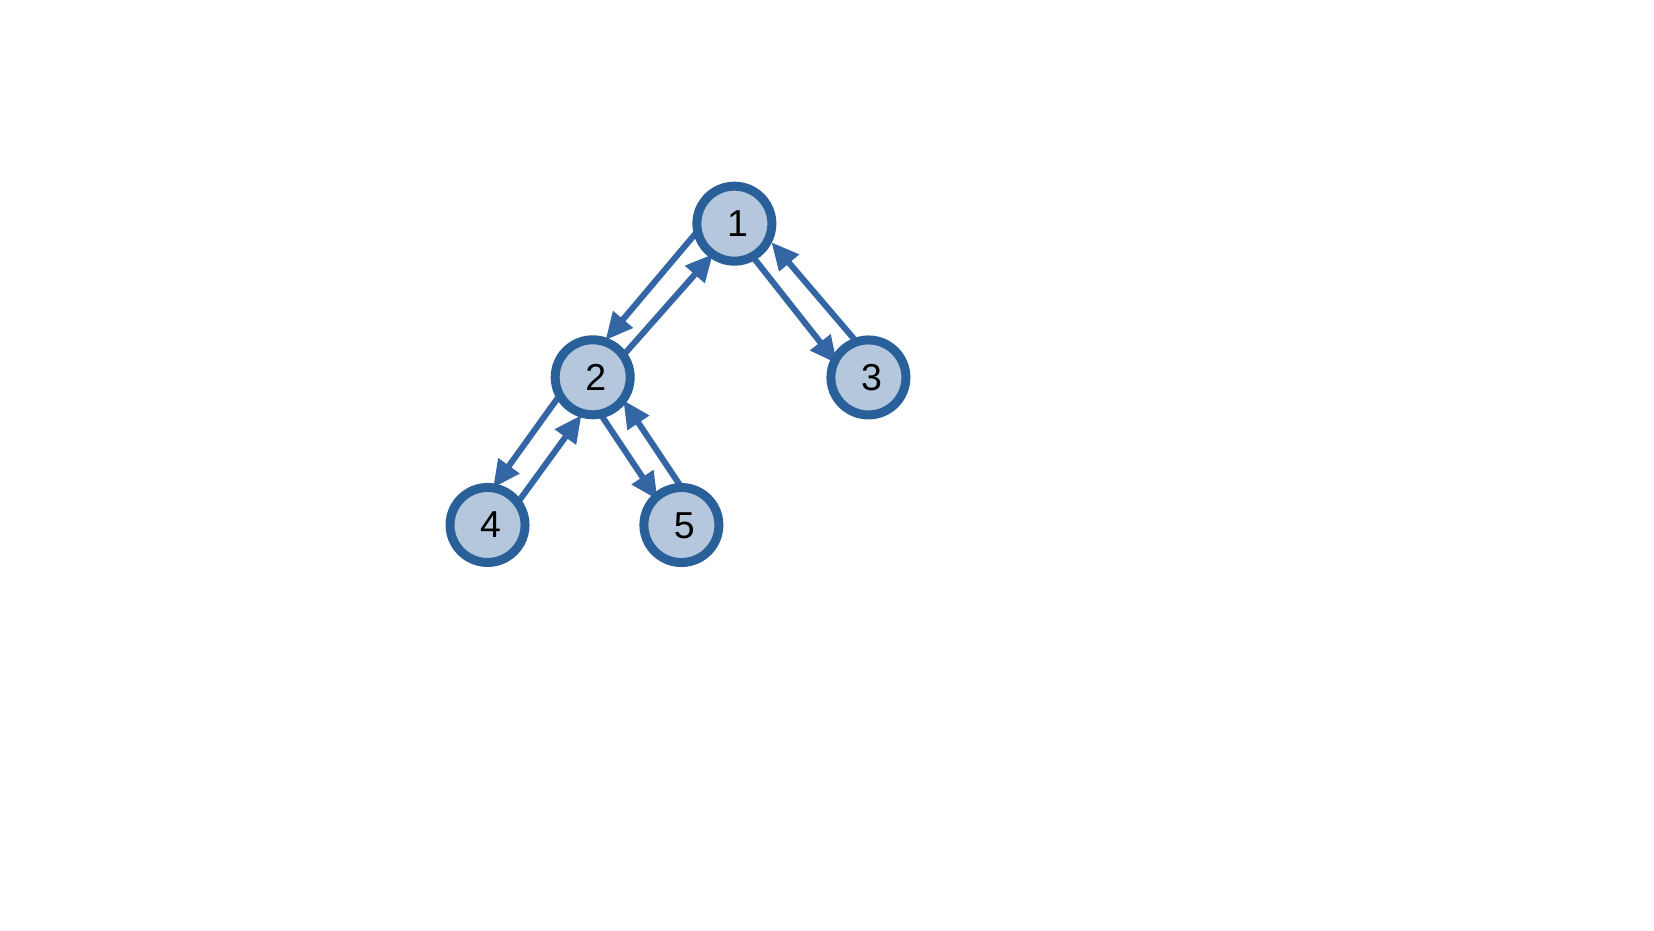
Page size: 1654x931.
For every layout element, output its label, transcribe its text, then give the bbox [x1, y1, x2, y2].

text_box 1 [696, 186, 772, 262]
text_box 3 [830, 339, 906, 415]
text_box 4 [450, 487, 526, 563]
text_box 2 [555, 339, 631, 415]
text_box 5 [643, 487, 719, 563]
